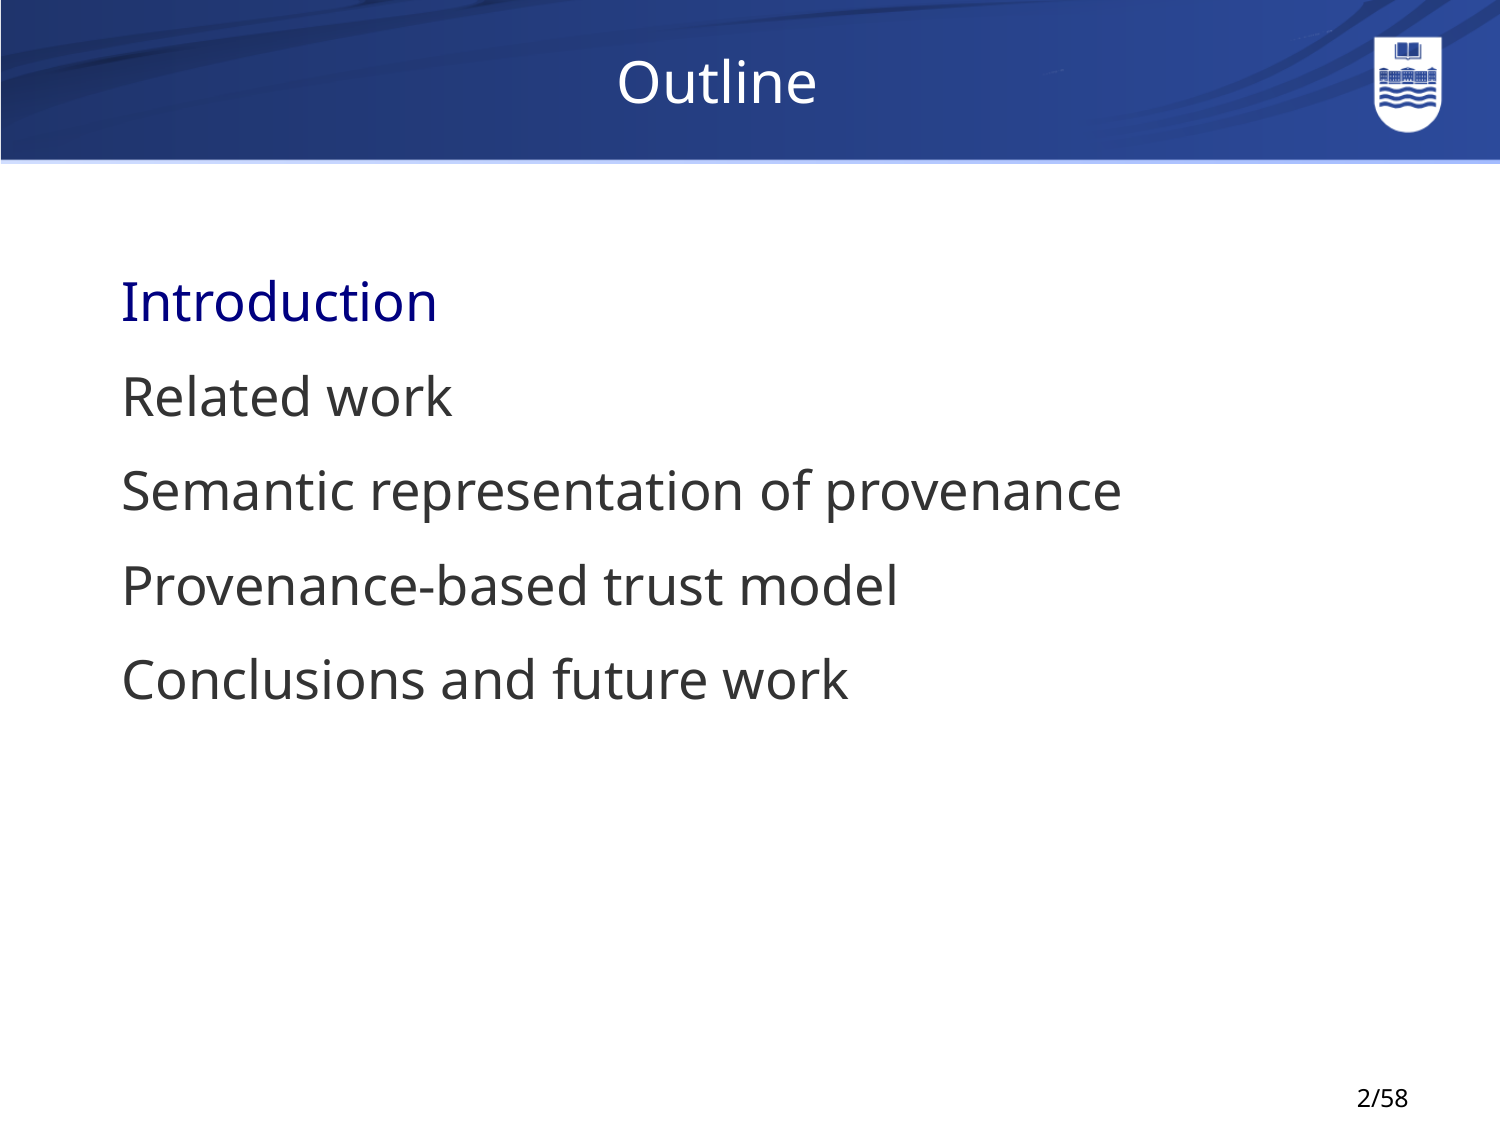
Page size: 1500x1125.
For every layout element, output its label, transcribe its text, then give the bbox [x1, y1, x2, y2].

picture [0, 0, 1500, 164]
title Outline [0, 0, 1363, 161]
list Introduction Related work Semantic representation of provenance Provenance-based trust model Conclusions and future work [106, 259, 1453, 934]
